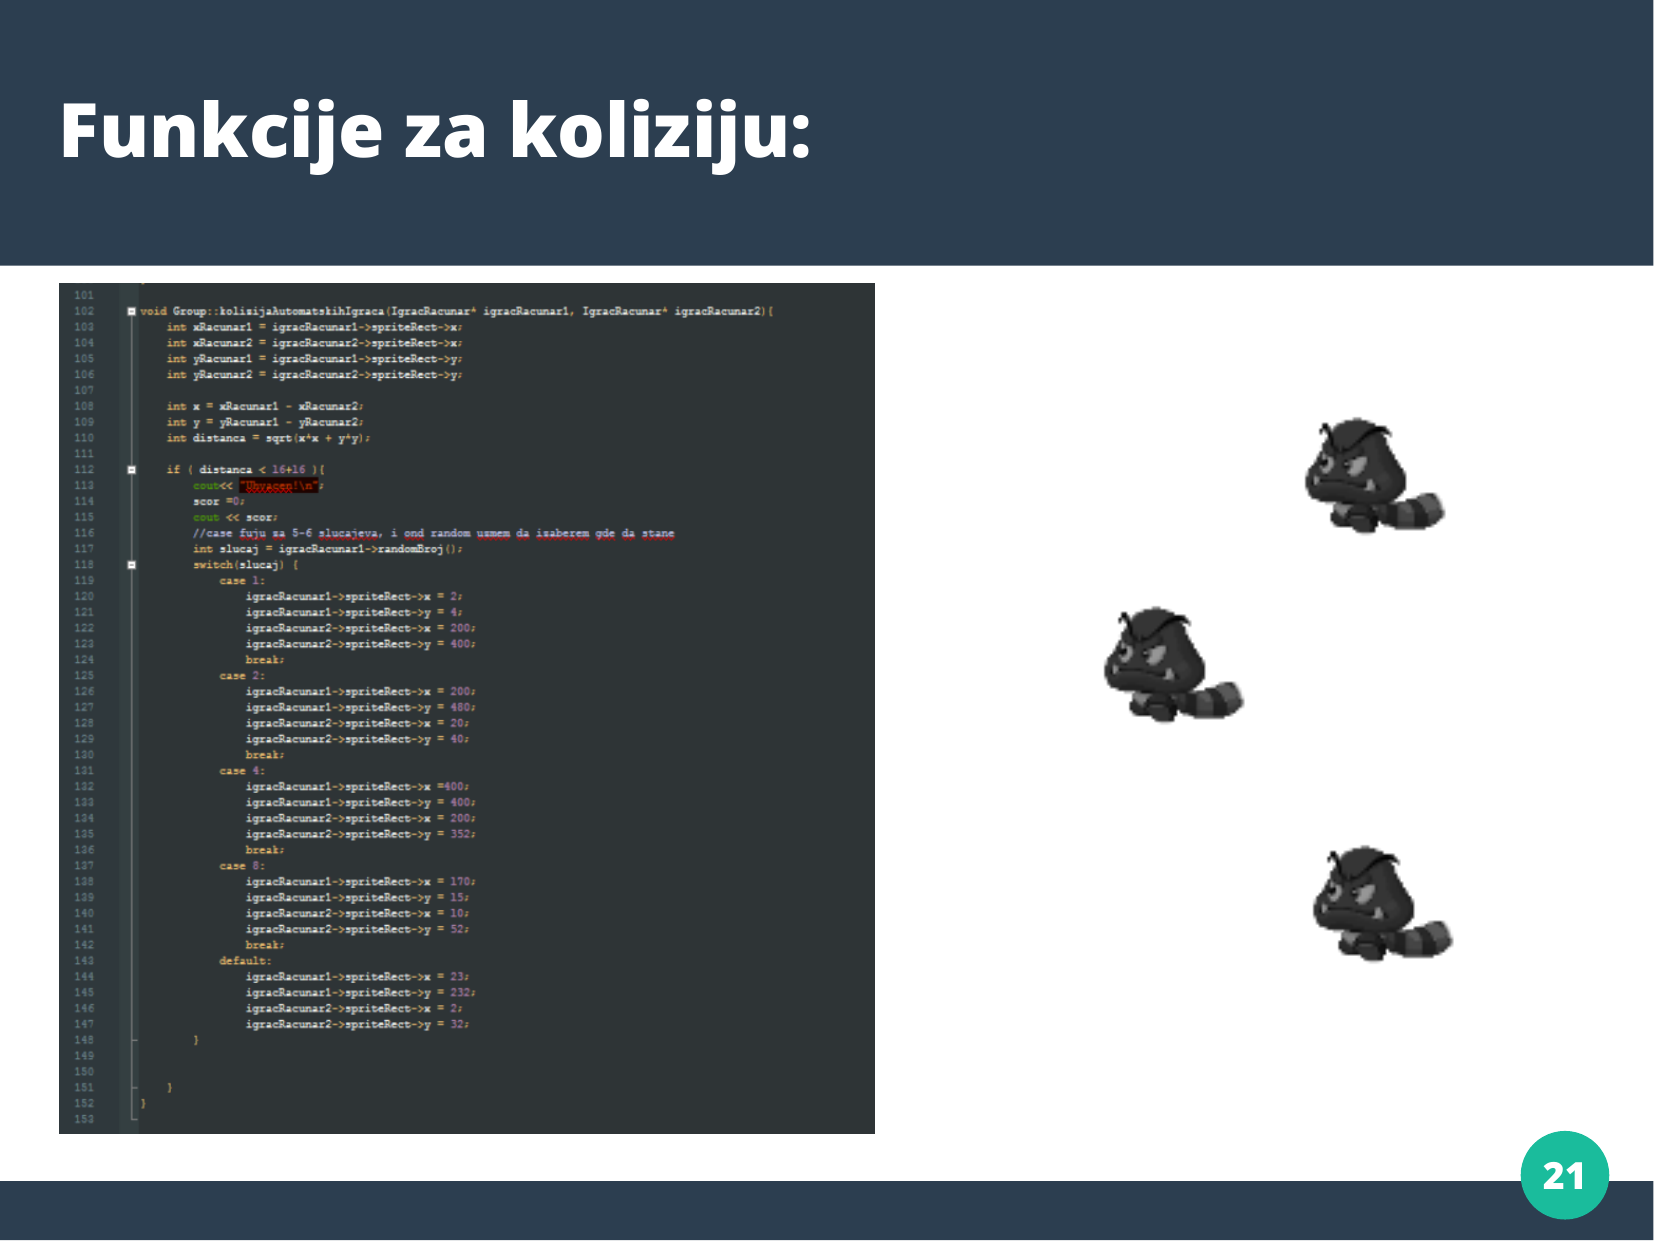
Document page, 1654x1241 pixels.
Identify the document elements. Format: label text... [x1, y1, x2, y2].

picture [59, 283, 875, 1134]
picture [1295, 841, 1465, 981]
picture [1086, 602, 1256, 742]
title Funkcije za koliziju: [59, 49, 1595, 207]
picture [1287, 413, 1457, 553]
